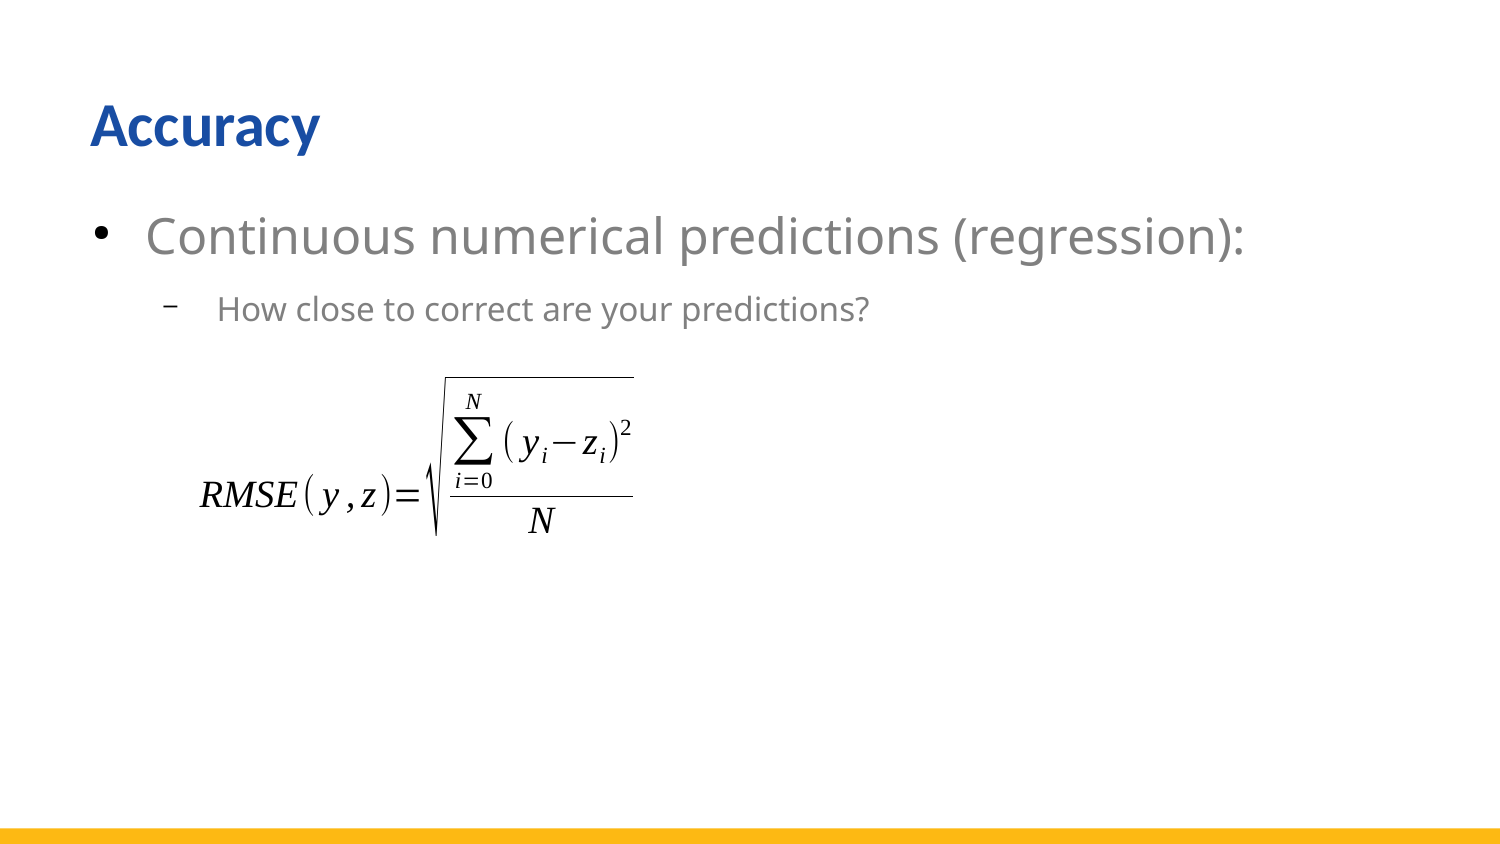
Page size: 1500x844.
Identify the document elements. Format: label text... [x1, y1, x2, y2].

title Accuracy [75, 0, 1425, 197]
list Continuous numerical predictions (regression): How close to correct are your predictions? [75, 197, 1425, 687]
chart [195, 375, 638, 543]
